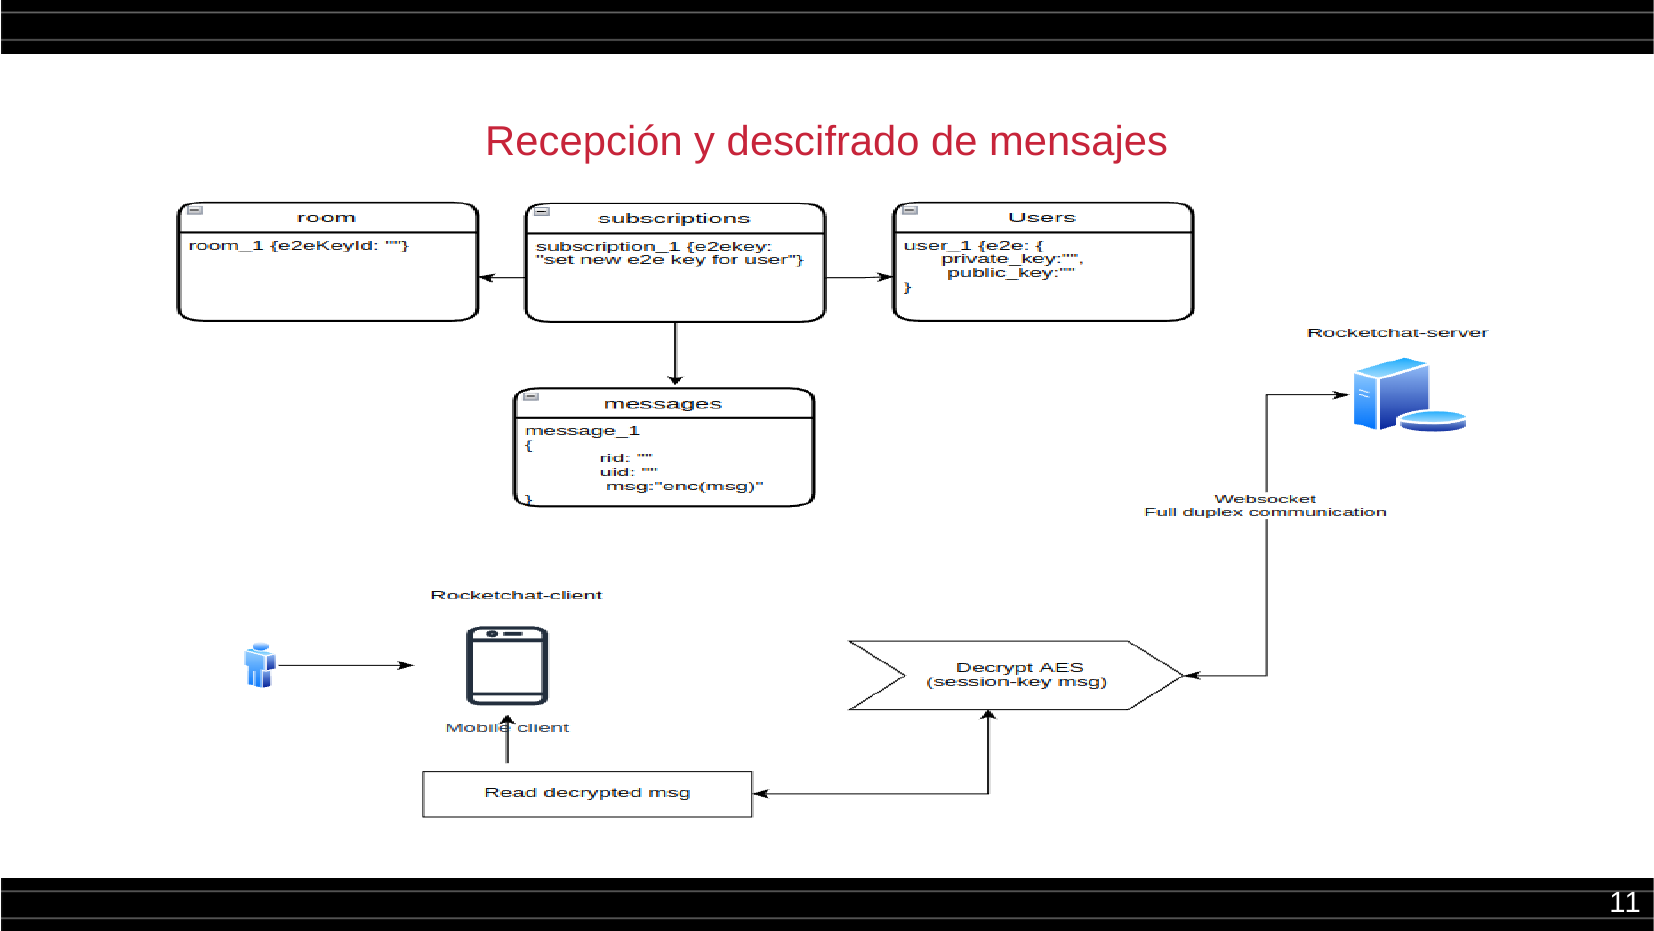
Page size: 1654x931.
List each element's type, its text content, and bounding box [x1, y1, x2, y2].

picture [1, 878, 1654, 931]
picture [118, 188, 1548, 851]
title Recepción y descifrado de mensajes [82, 92, 1571, 189]
picture [1, 0, 1654, 54]
